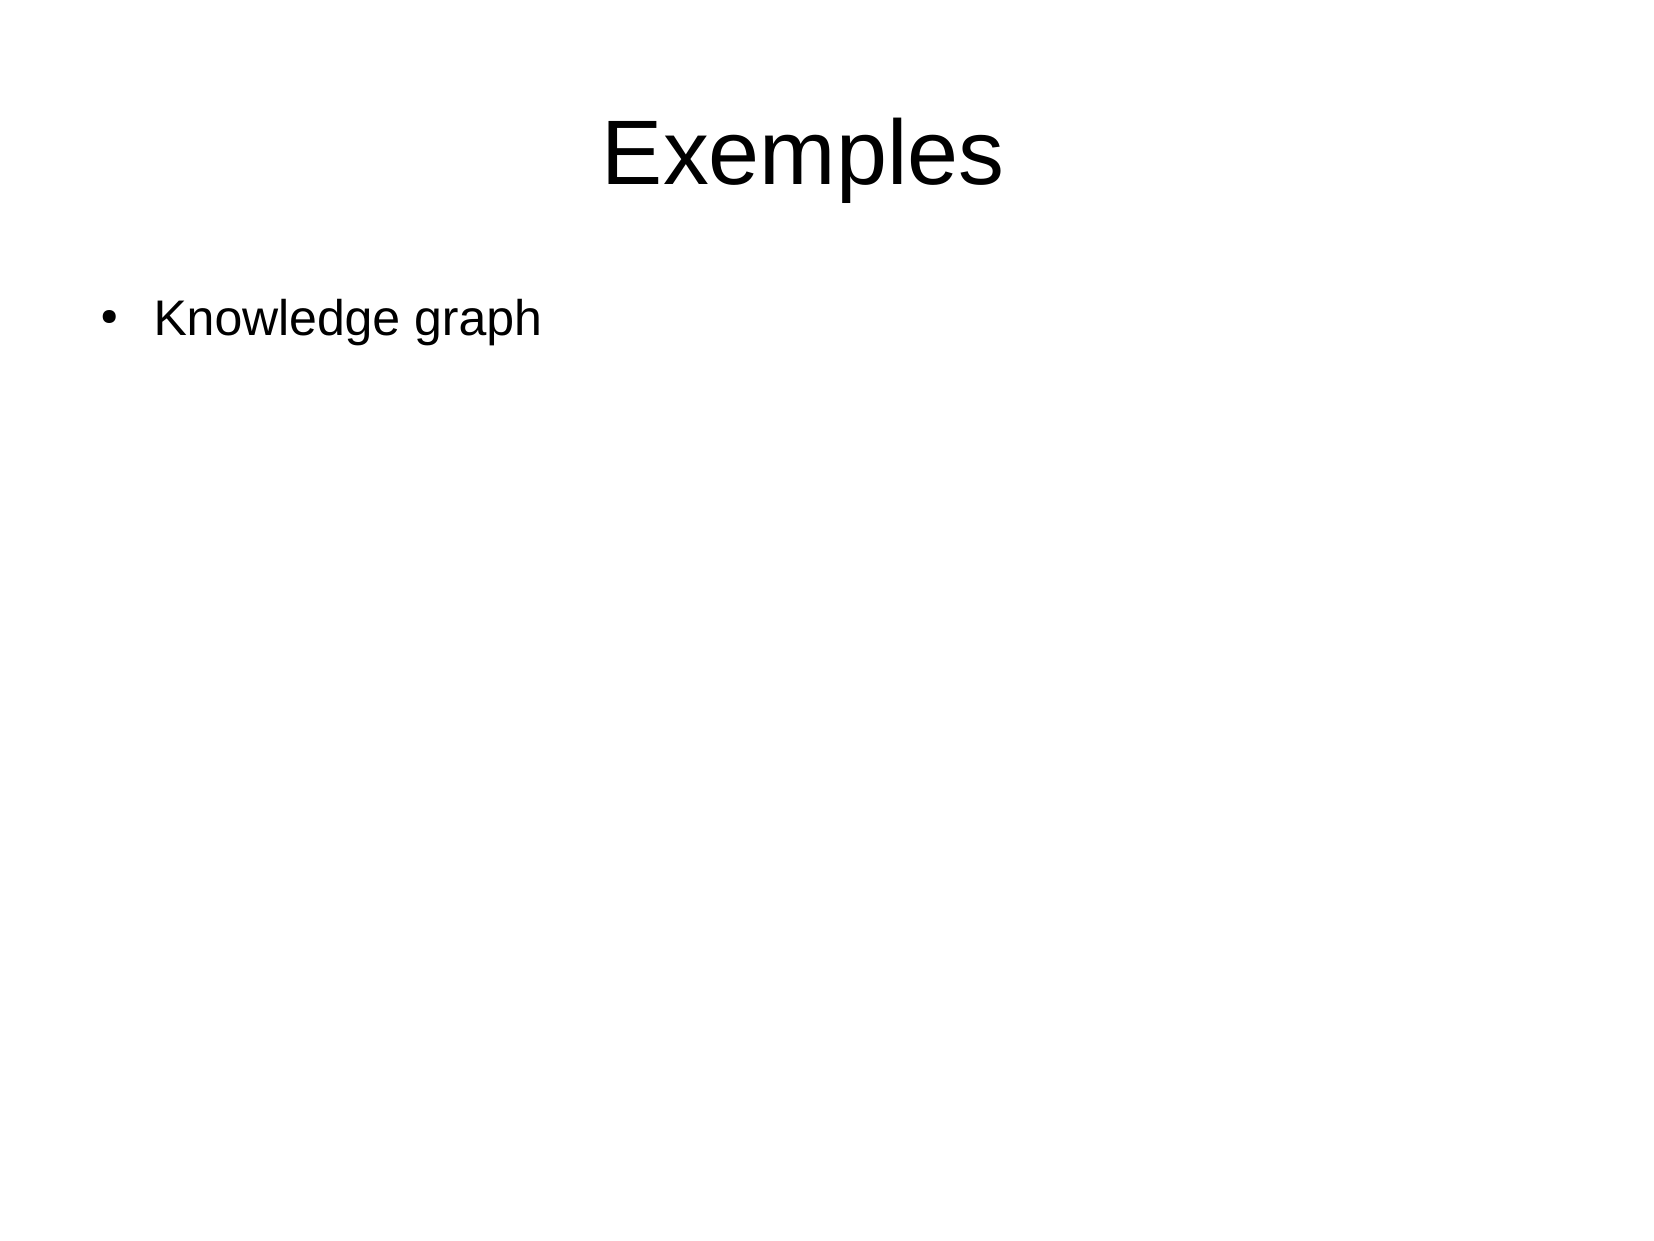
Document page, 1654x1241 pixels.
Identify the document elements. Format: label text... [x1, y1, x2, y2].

list Knowledge graph [82, 290, 1538, 1010]
title Exemples [82, 49, 1571, 257]
